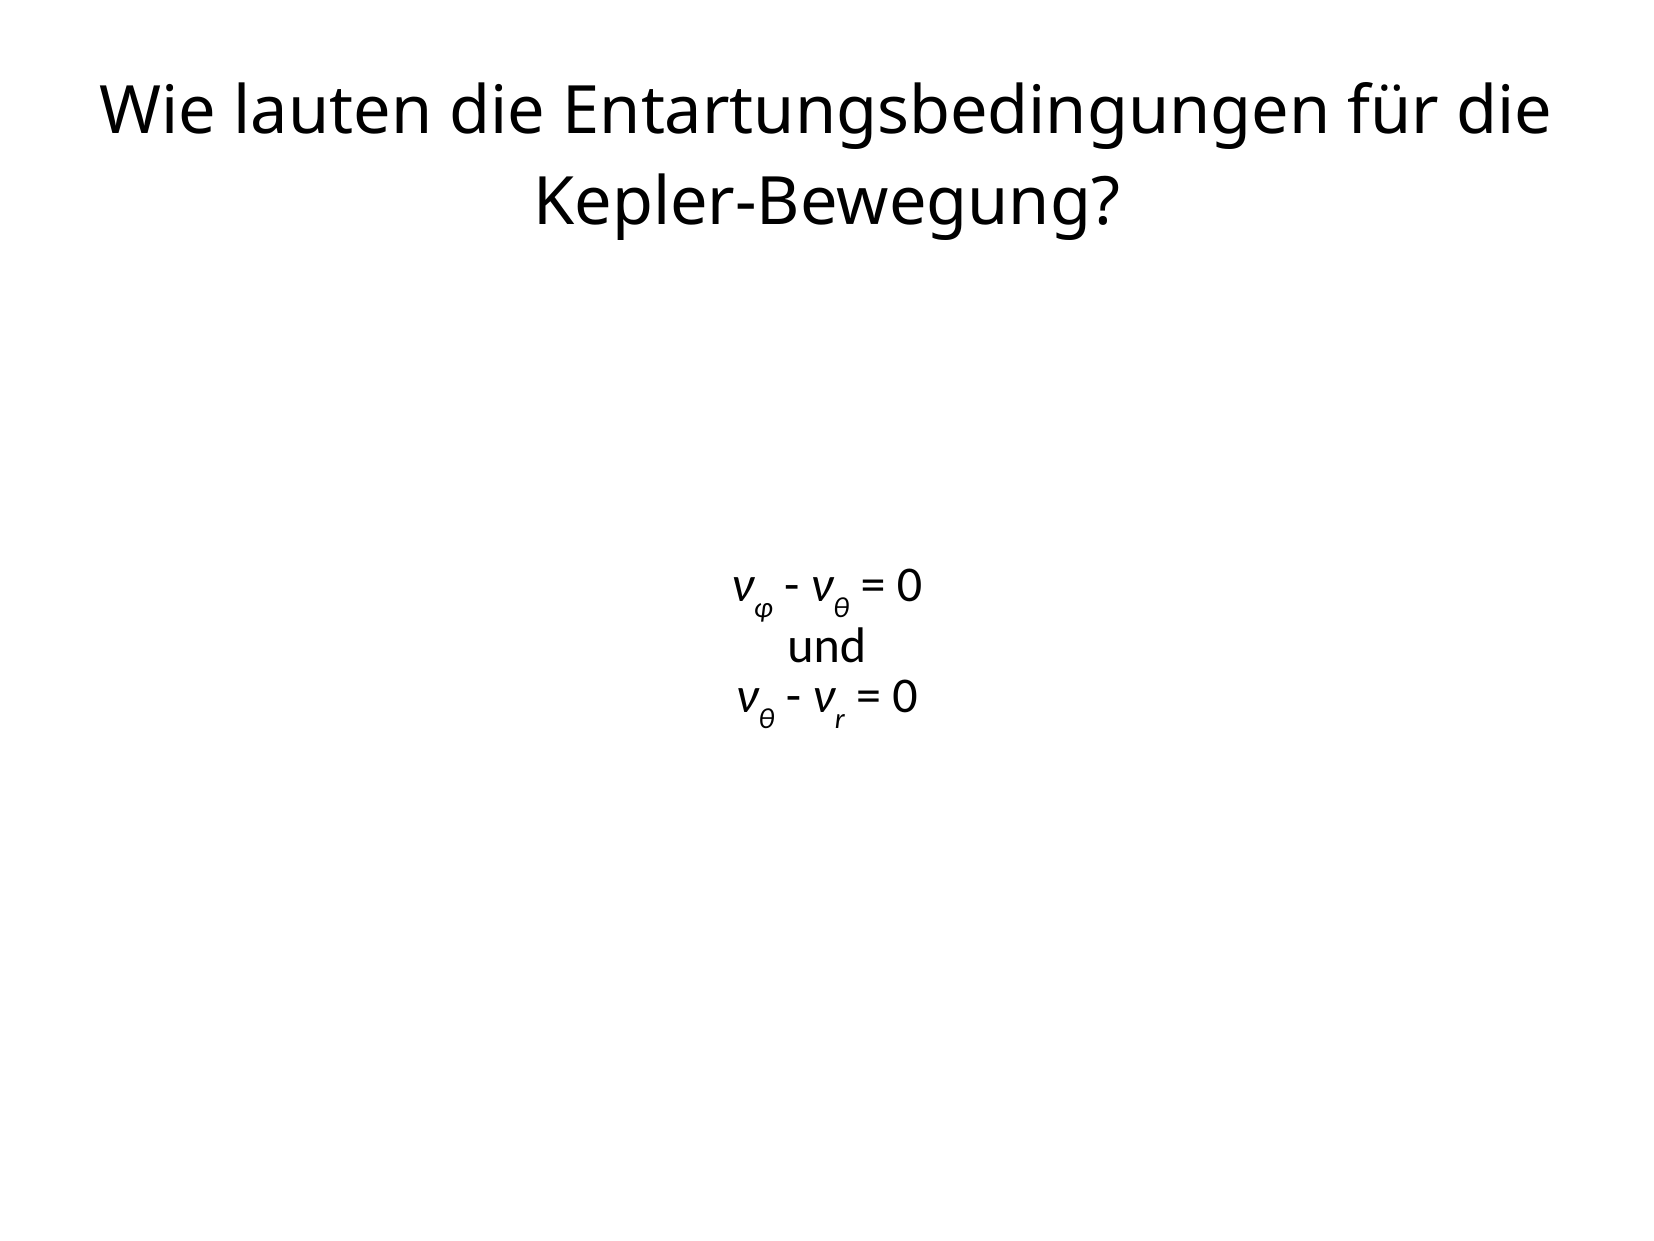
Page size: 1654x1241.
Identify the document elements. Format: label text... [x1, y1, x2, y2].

title Wie lauten die Entartungsbedingungen für die Kepler-Bewegung? [82, 49, 1571, 257]
subtitle νφ - νθ = 0 und νθ - νr = 0 [82, 290, 1571, 1010]
